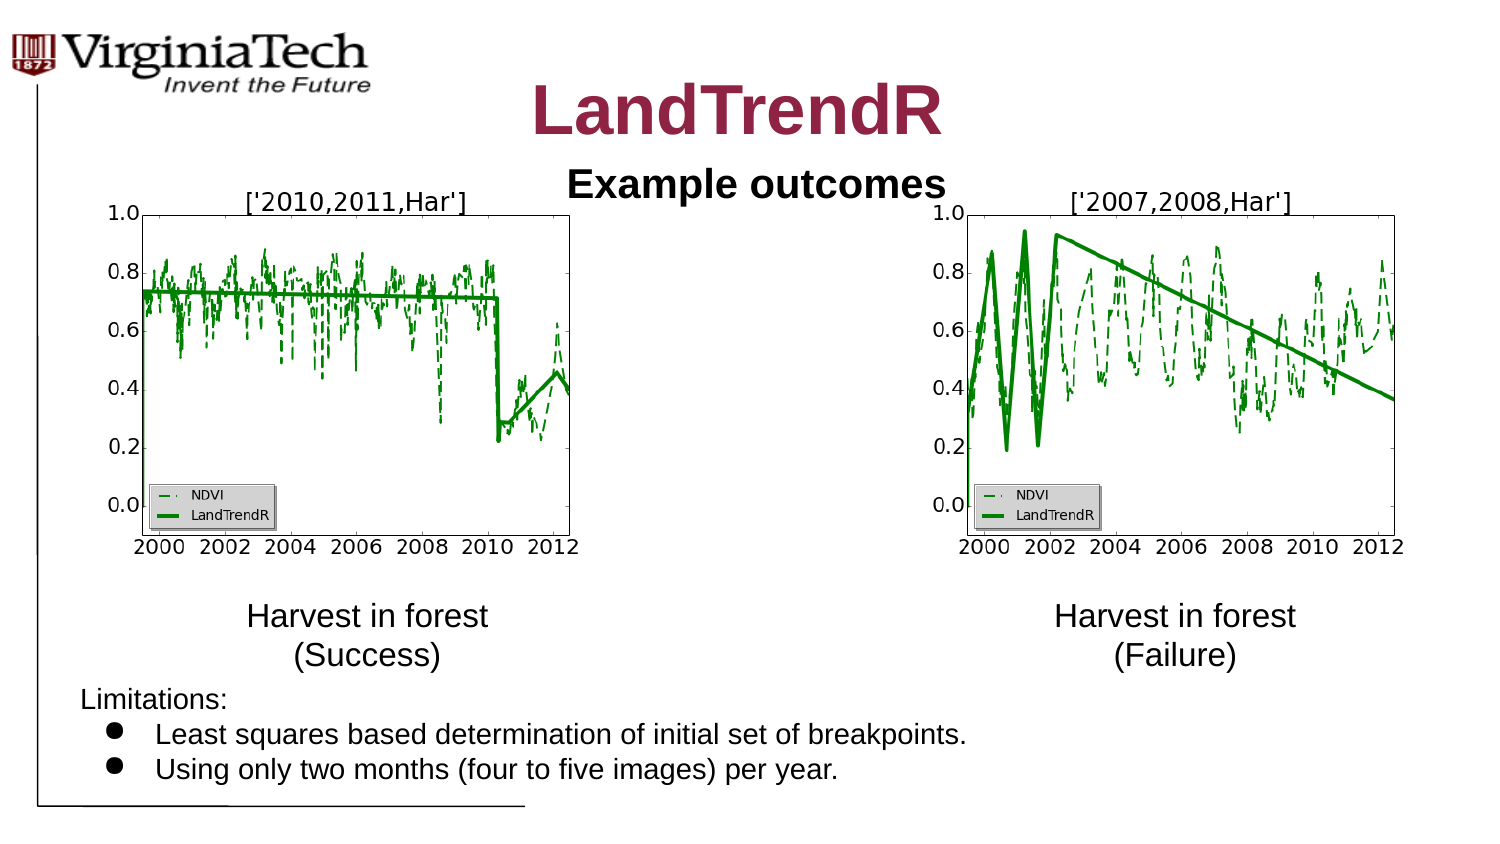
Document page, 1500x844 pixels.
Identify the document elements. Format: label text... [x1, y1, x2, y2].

picture [12, 32, 372, 94]
text_box Limitations: Least squares based determination of initial set of breakpoints. Using only two months (four to five images) per year. [65, 665, 1436, 798]
text_box Harvest in forest (Failure) [914, 578, 1436, 641]
text_box Harvest in forest (Success) [73, 578, 661, 641]
picture [73, 173, 624, 578]
text_box Example outcomes [533, 142, 980, 205]
title LandTrendR [90, 56, 1385, 149]
picture [898, 173, 1449, 586]
